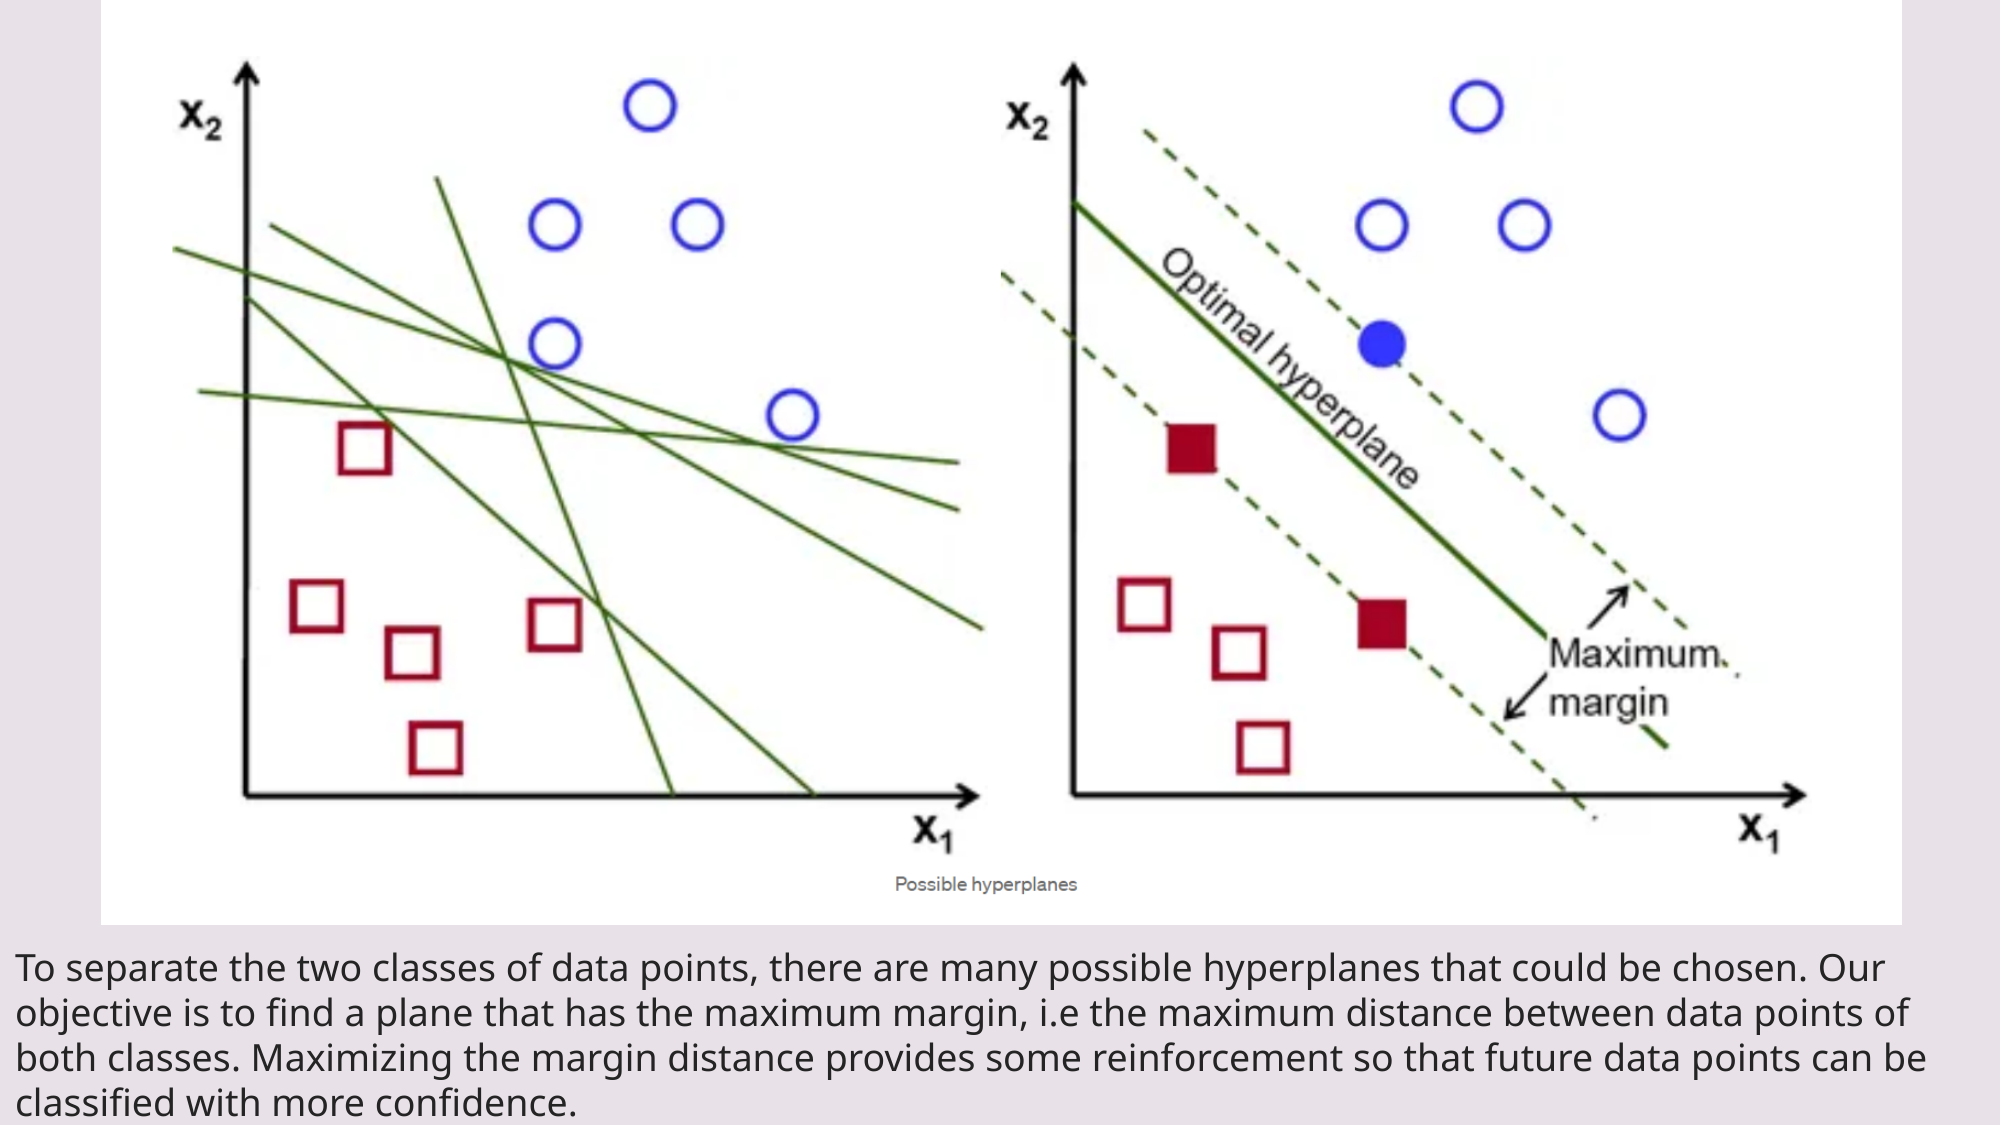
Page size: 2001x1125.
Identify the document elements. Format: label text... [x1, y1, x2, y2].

picture [101, 0, 1902, 925]
text_box To separate the two classes of data points, there are many possible hyperplanes that could be chosen. Our objective is to find a plane that has the maximum margin, i.e the maximum distance between data points of both classes. Maximizing the margin distance provides some reinforcement so that future data points can be classified with more confidence. [0, 936, 1952, 1089]
